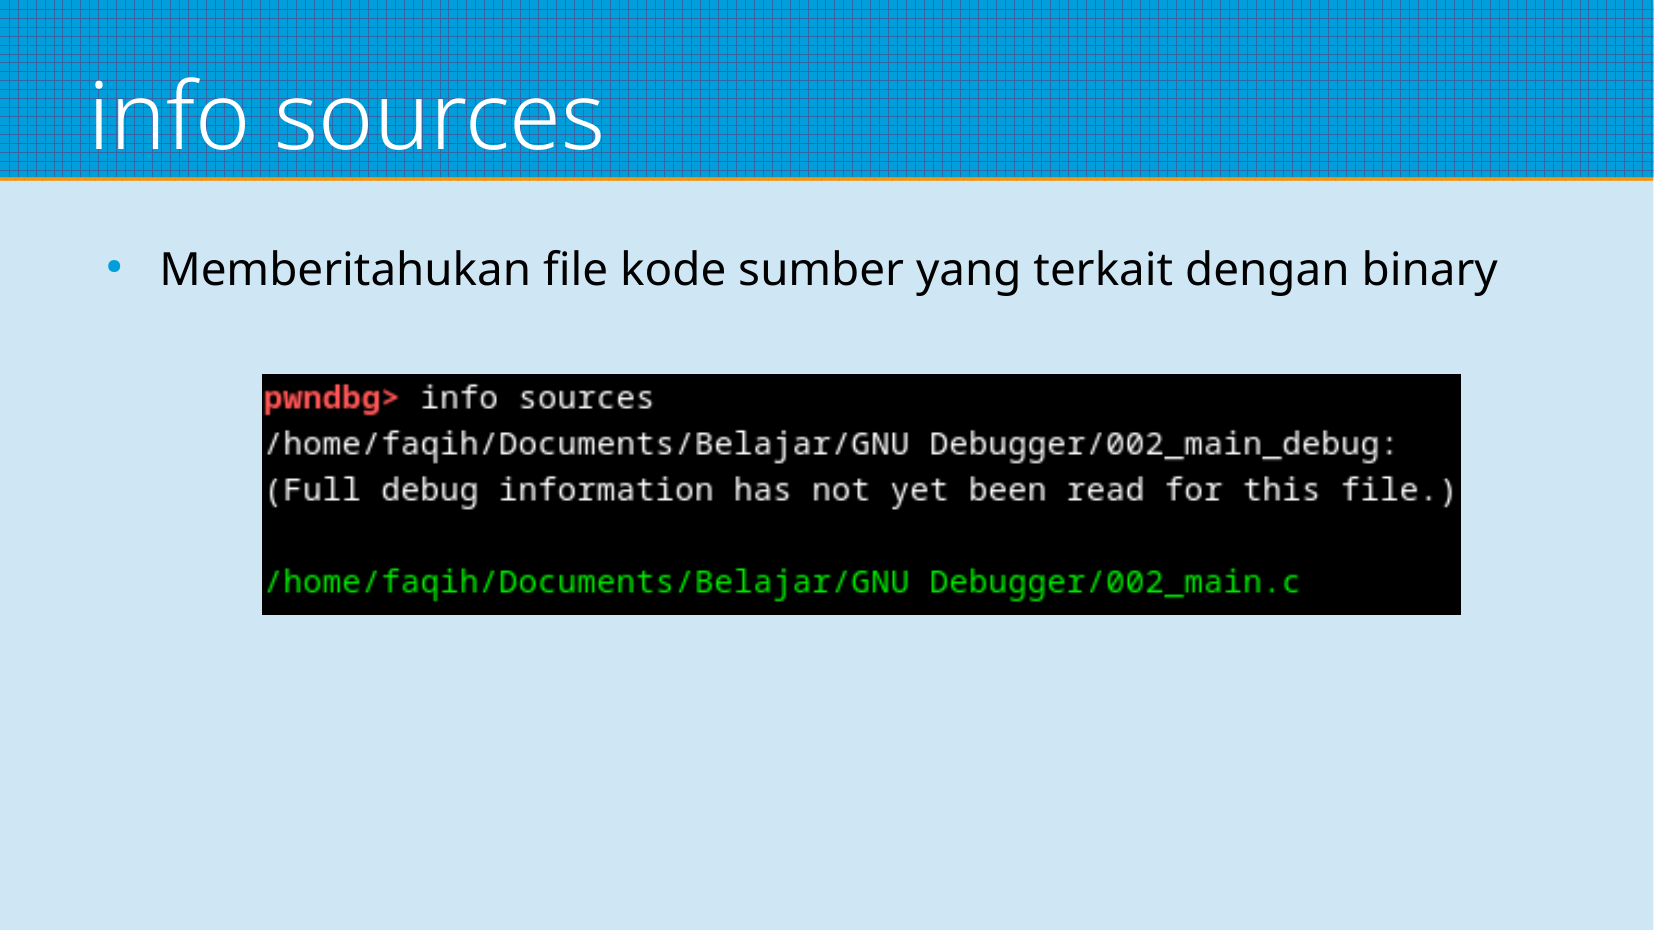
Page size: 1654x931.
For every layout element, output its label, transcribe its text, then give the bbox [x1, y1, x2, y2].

list Memberitahukan file kode sumber yang terkait dengan binary [88, 236, 1565, 813]
title info sources [88, 14, 1565, 178]
picture [262, 374, 1461, 615]
